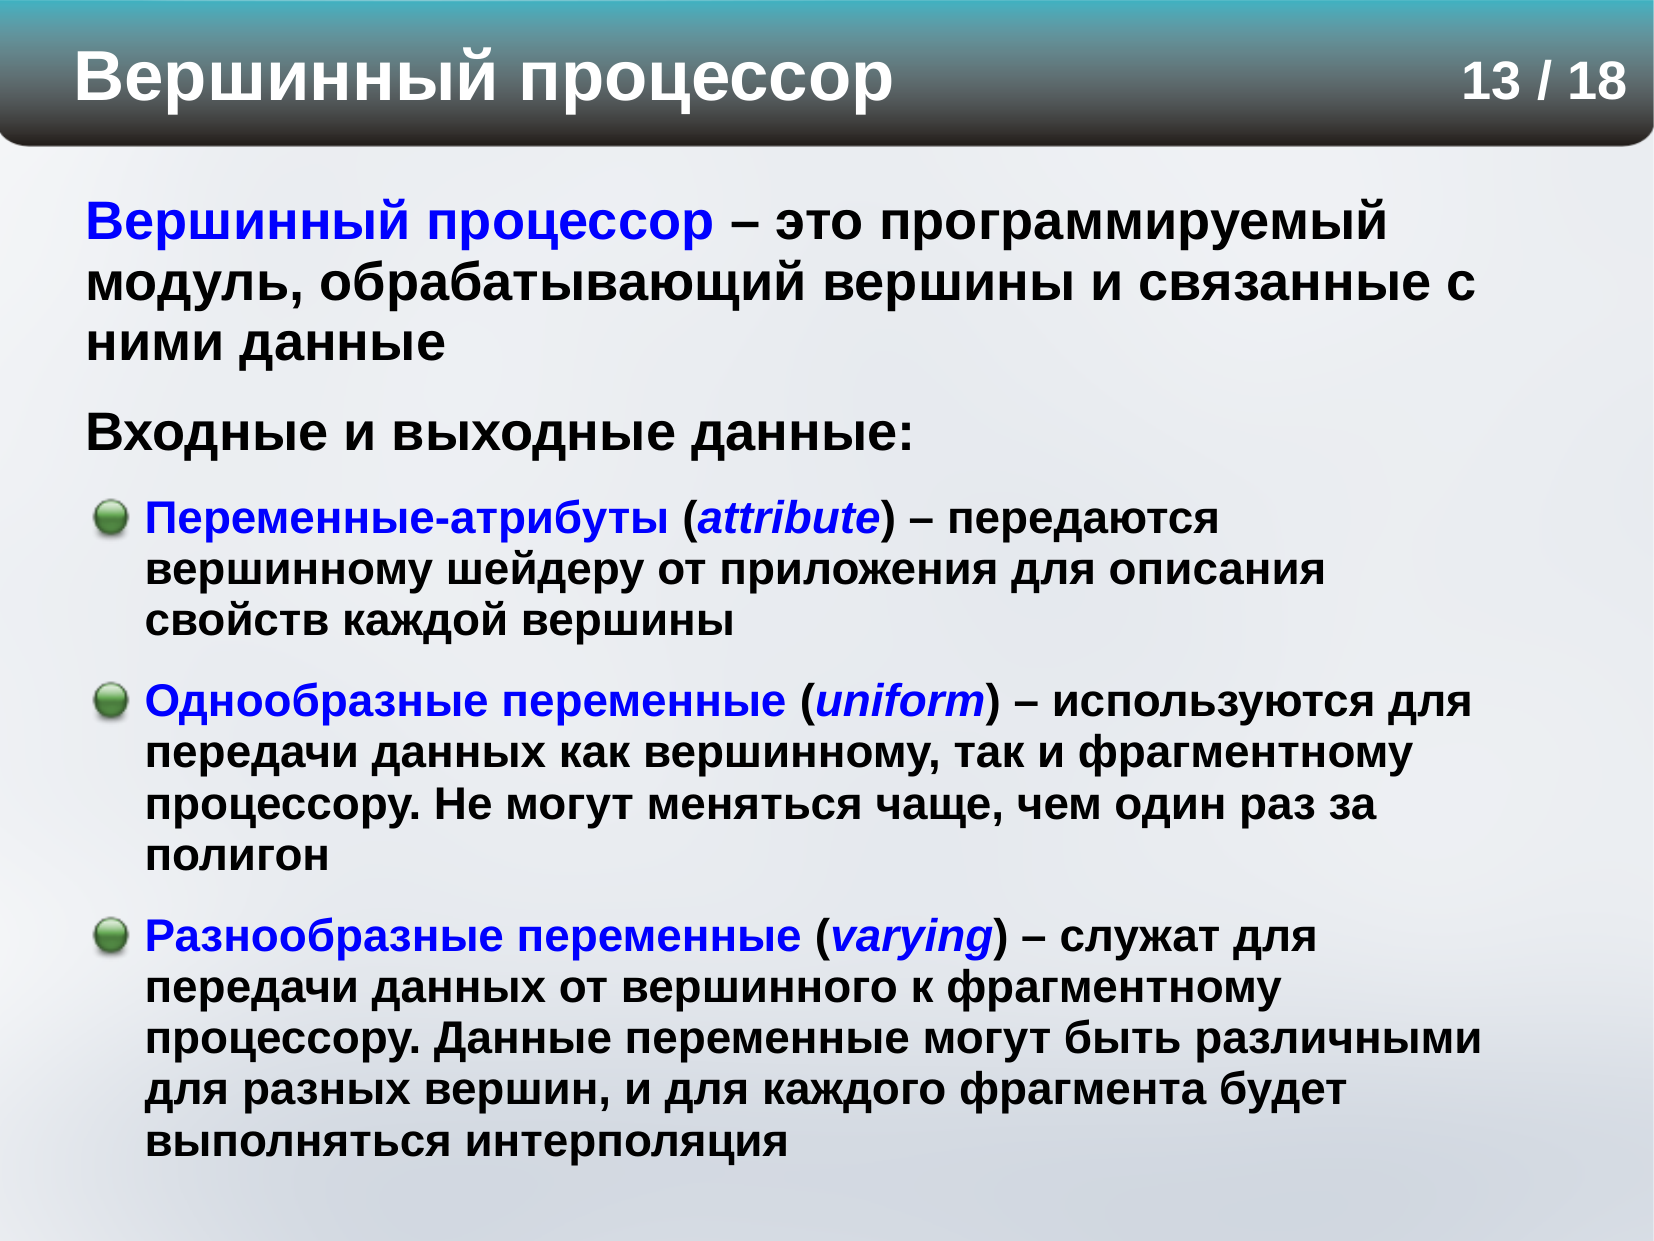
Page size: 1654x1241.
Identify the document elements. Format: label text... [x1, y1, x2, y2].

text_box <номер> / 18 [1446, 42, 1654, 179]
picture [0, 0, 1654, 1241]
text_box Вершинный процессор [59, 29, 1418, 124]
text_box Вершинный процессор – это программируемый модуль, обрабатывающий вершины и связанные с ними данные Входные и выходные данные: Переменные-атрибуты (attribute) – передаются вершинному шейдеру от приложения для описания свойств каждой вершины Однообразные переменные (uniform) – используются для передачи данных как вершинному, так и фрагментному процессору. Не могут меняться чаще, чем один раз за полигон Разнообразные переменные (varying) – служат для передачи данных от вершинного к фрагментному процессору. Данные переменные могут быть различными для разных вершин, и для каждого фрагмента будет выполняться интерполяция [70, 183, 1506, 1174]
